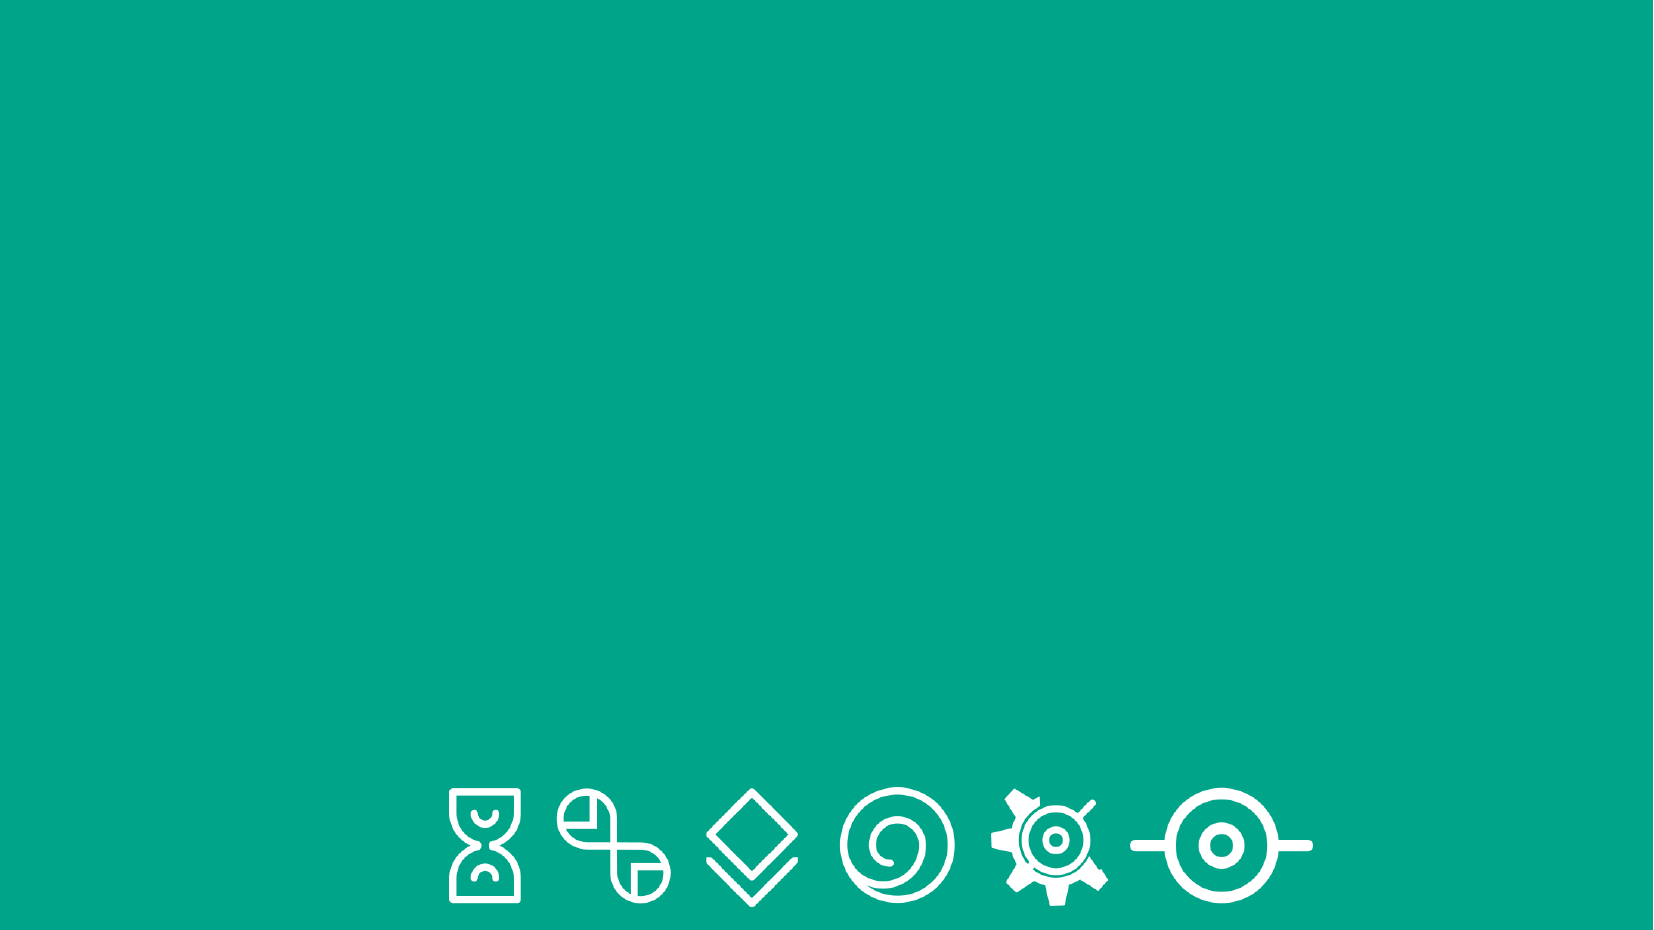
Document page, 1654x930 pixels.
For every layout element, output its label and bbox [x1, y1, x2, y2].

picture [449, 787, 1313, 907]
